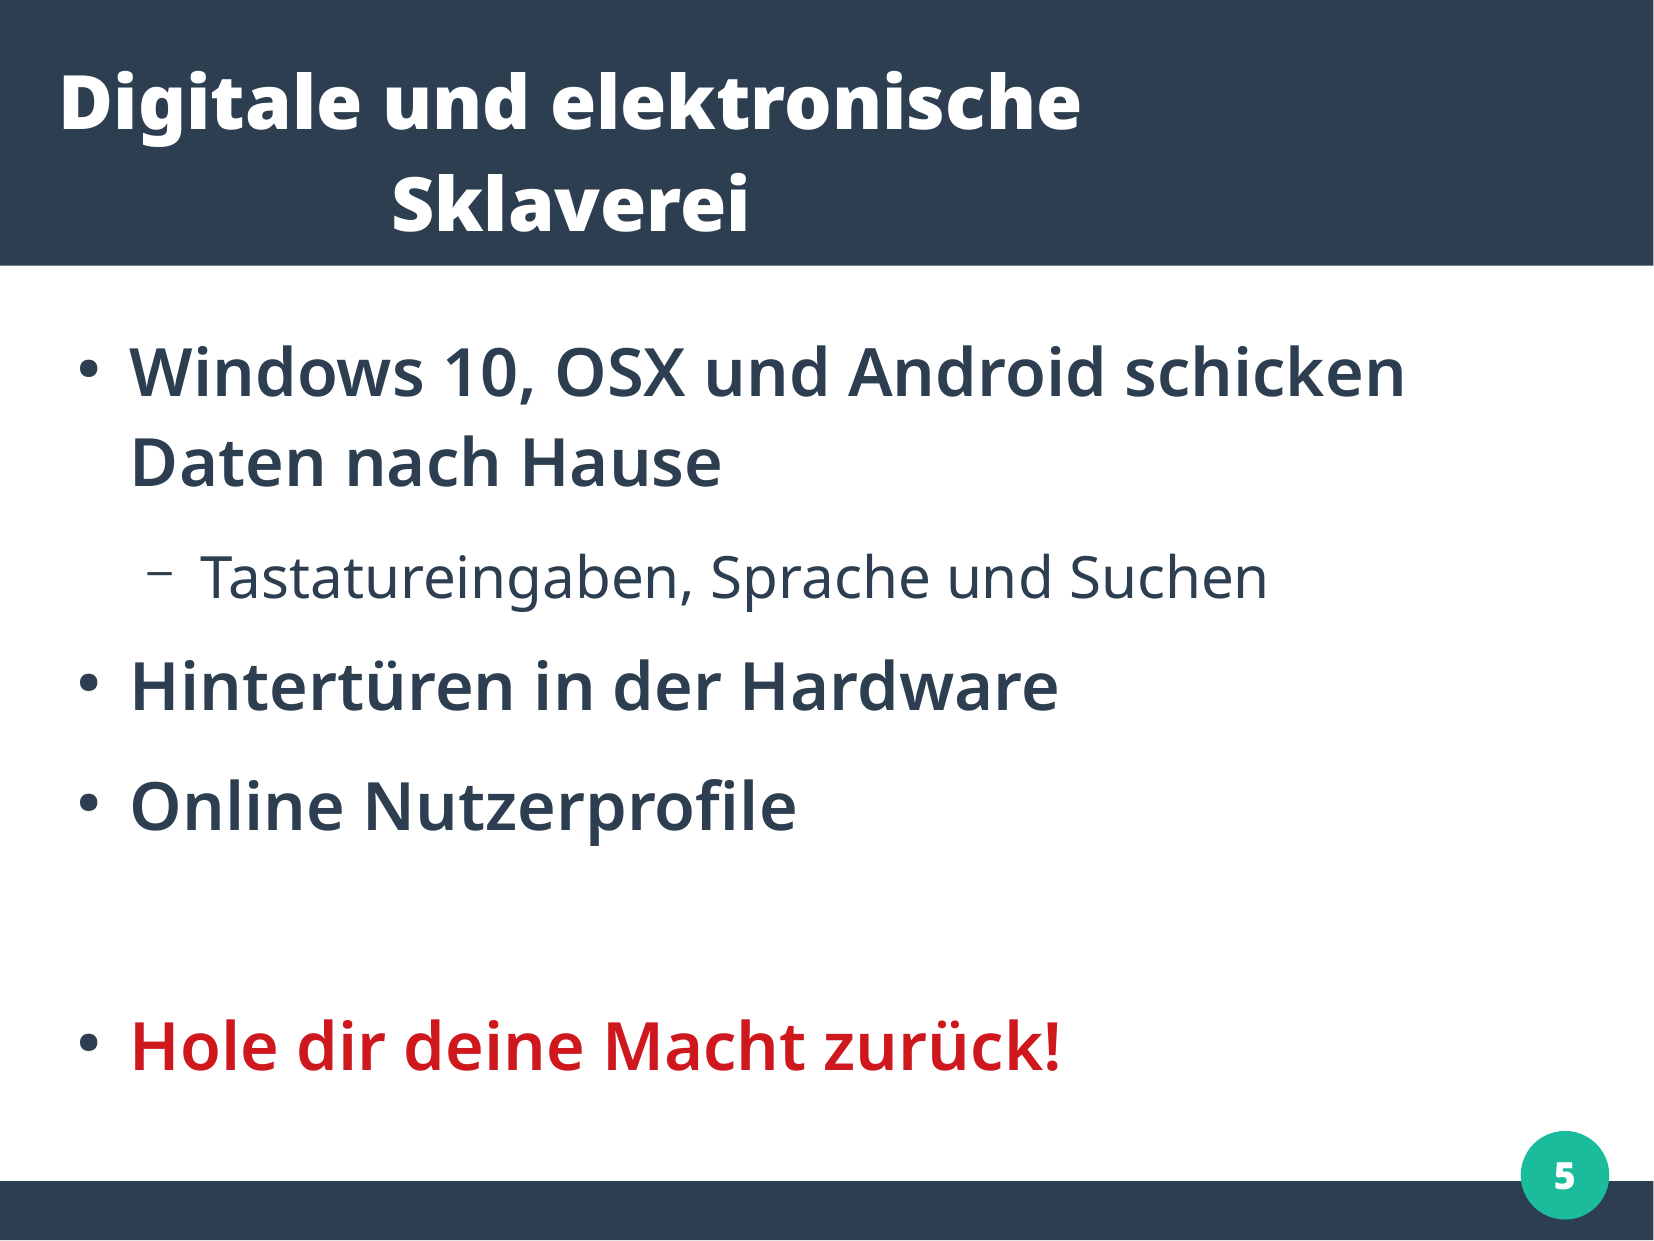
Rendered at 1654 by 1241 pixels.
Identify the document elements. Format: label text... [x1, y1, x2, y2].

list Windows 10, OSX und Android schicken Daten nach Hause Tastatureingaben, Sprache und Suchen Hintertüren in der Hardware Online Nutzerprofile Hole dir deine Macht zurück! [59, 324, 1595, 1152]
title Digitale und elektronische Sklaverei [59, 49, 1595, 207]
